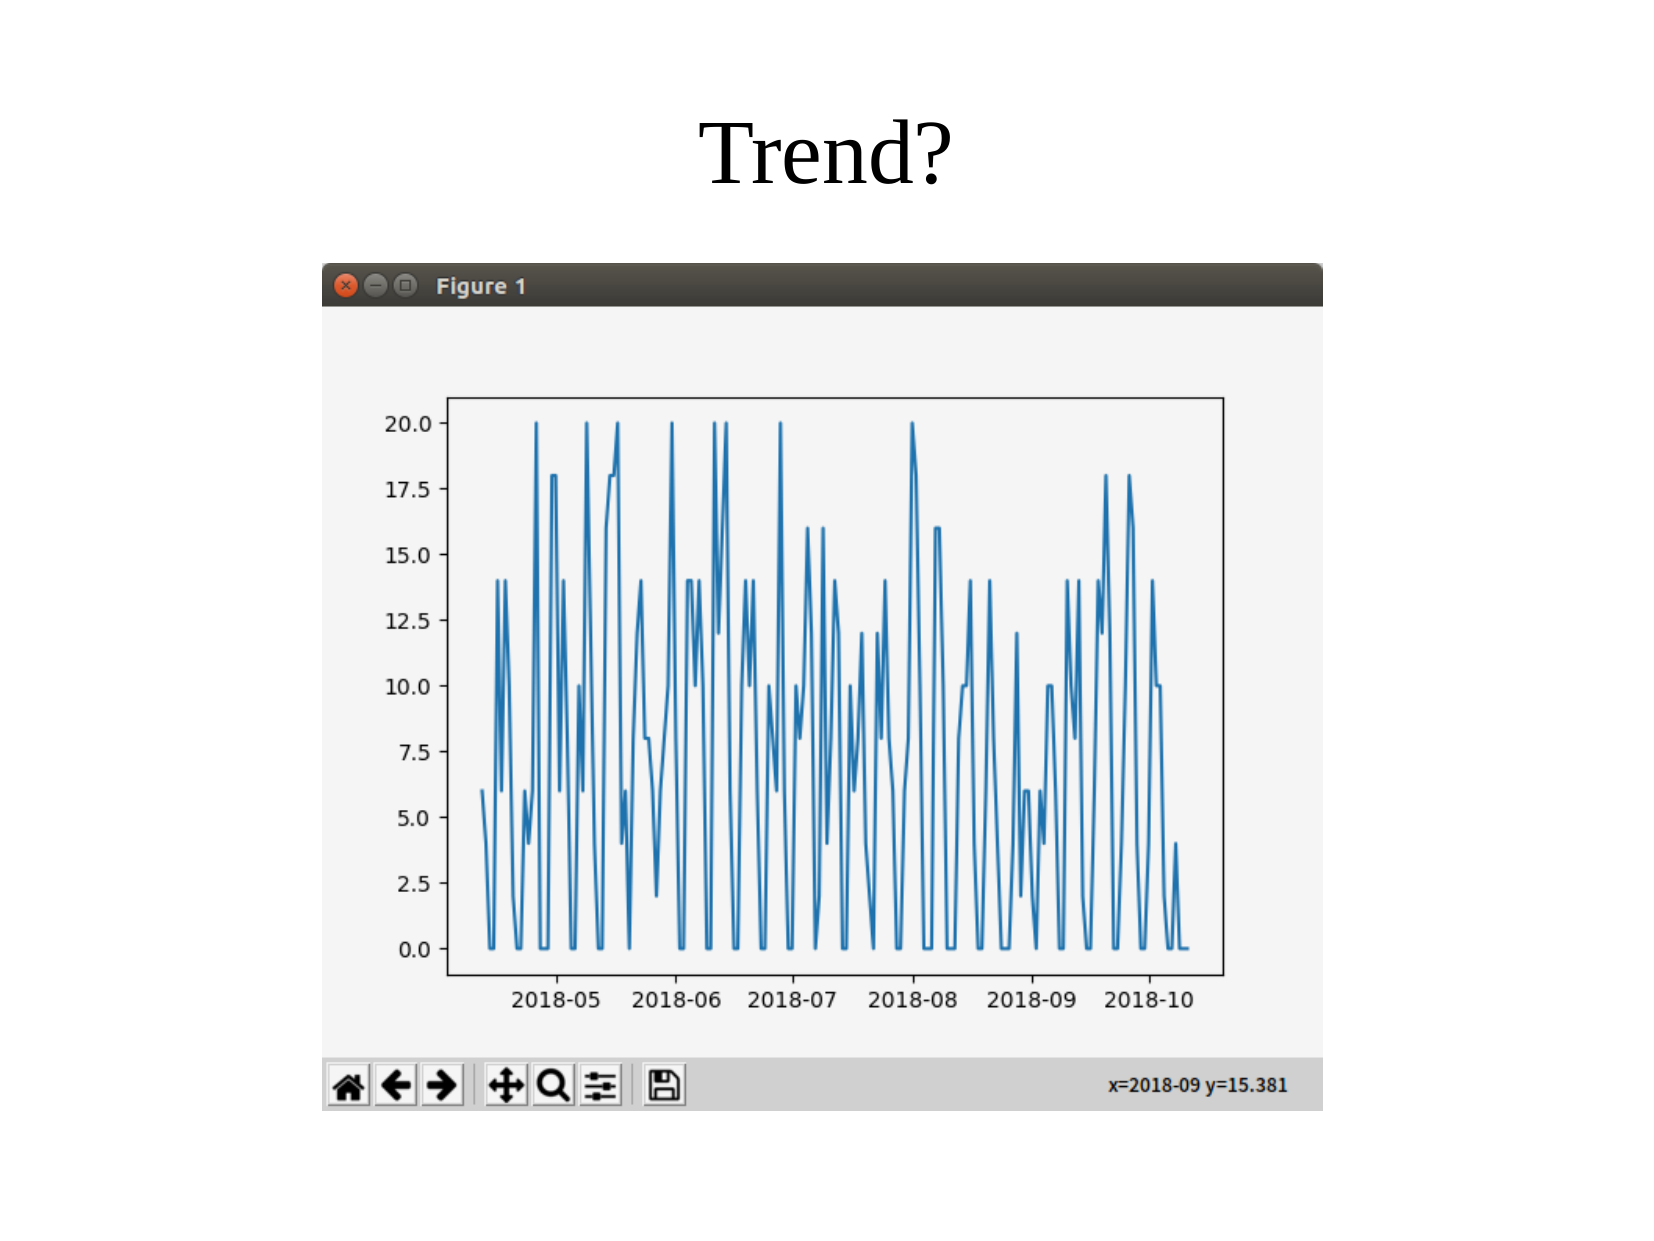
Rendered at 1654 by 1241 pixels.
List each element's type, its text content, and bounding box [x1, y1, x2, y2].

title Trend? [82, 49, 1571, 257]
picture [322, 263, 1323, 1111]
